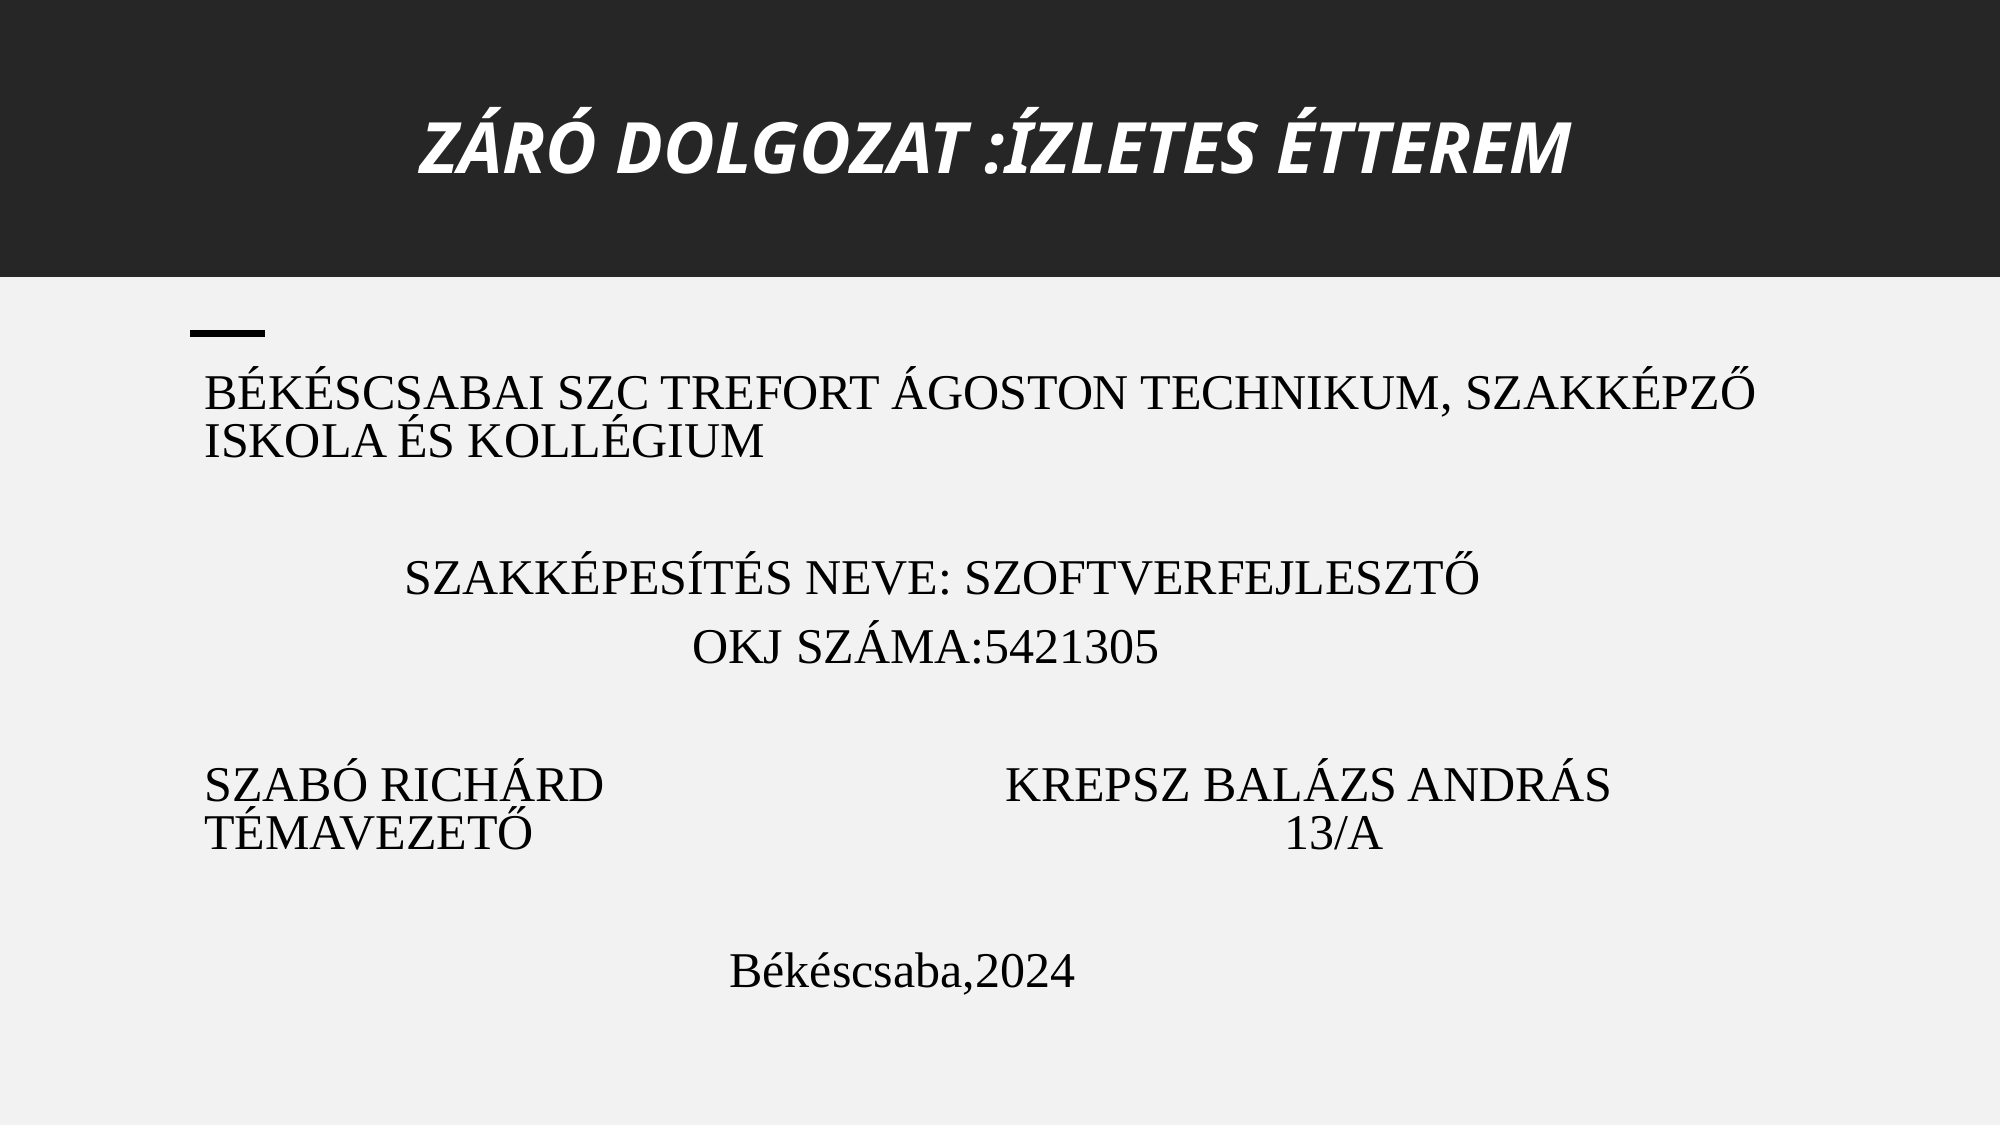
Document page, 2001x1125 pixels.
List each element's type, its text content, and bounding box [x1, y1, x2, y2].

text_box [0, 0, 2000, 1125]
title ZÁRÓ DOLGOZAT :ÍZLETES ÉTTEREM [189, 104, 1812, 253]
list BÉKÉSCSABAI SZC TREFORT ÁGOSTON TECHNIKUM, SZAKKÉPZŐ ISKOLA ÉS KOLLÉGIUM SZAKKÉPESÍTÉS NEVE: SZOFTVERFEJLESZTŐ OKJ SZÁMA:5421305 SZABÓ RICHÁRD KREPSZ BALÁZS ANDRÁS TÉMAVEZETŐ 13/A Békéscsaba,2024 [189, 363, 1843, 1019]
